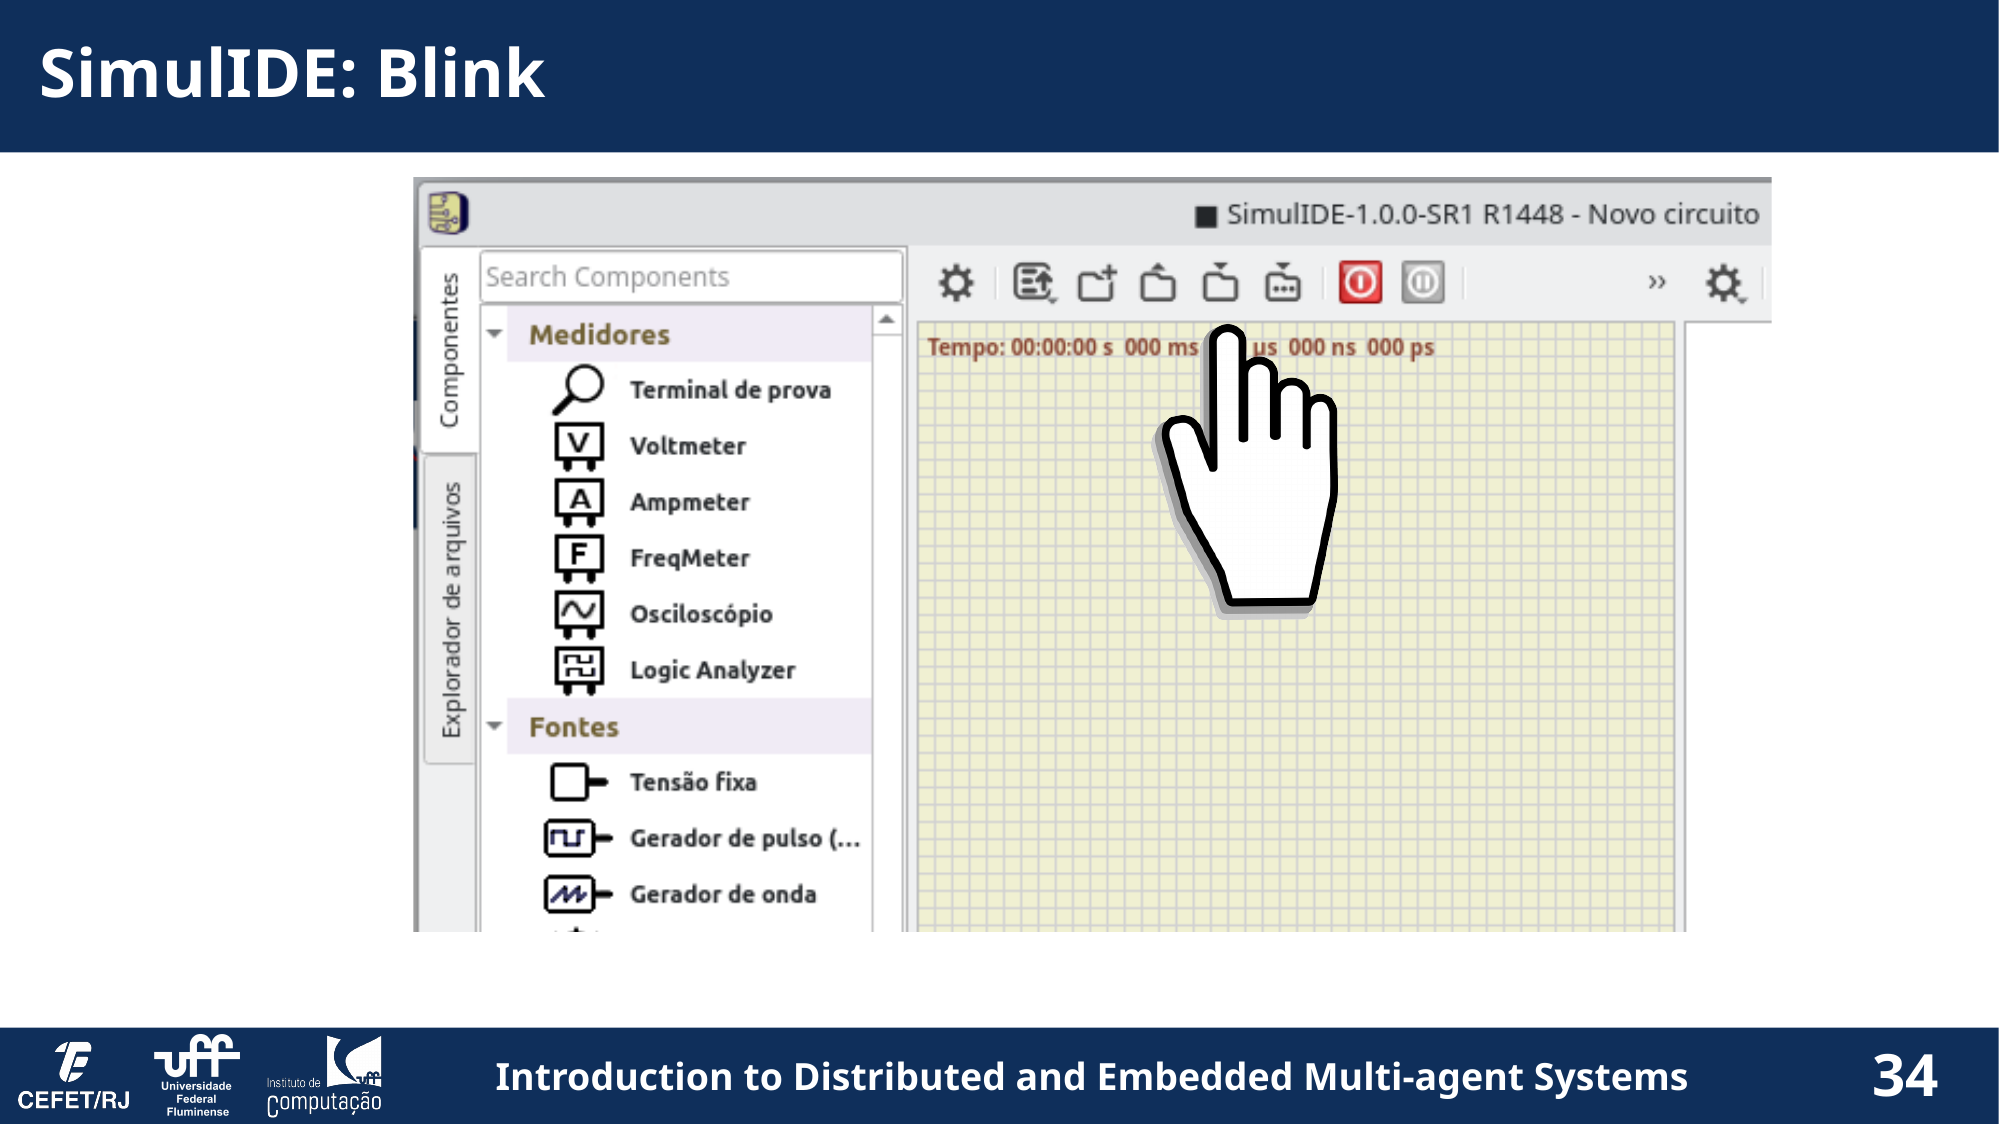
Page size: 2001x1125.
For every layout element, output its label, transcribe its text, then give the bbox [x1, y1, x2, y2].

picture [413, 177, 1772, 932]
picture [265, 1033, 383, 1118]
picture [153, 1033, 241, 1121]
picture [18, 1021, 129, 1125]
text_box SimulIDE: Blink [25, 23, 1998, 116]
